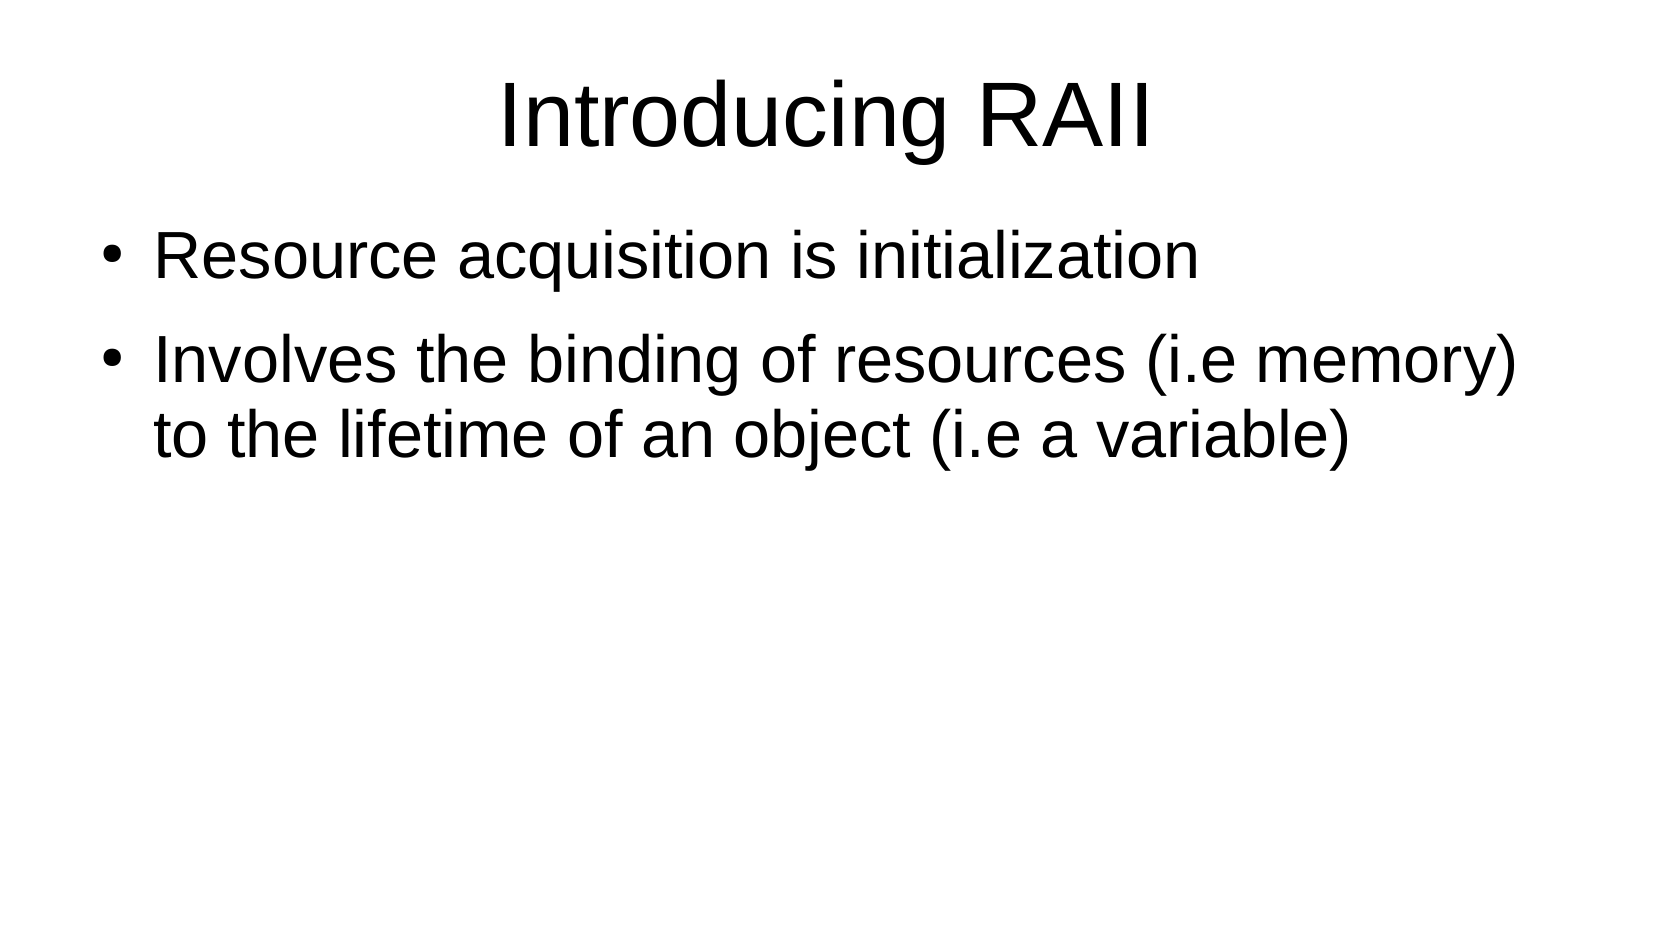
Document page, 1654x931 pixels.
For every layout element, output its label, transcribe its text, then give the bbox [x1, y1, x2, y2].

list Resource acquisition is initialization Involves the binding of resources (i.e memory) to the lifetime of an object (i.e a variable) [82, 217, 1571, 758]
title Introducing RAII [82, 37, 1571, 193]
